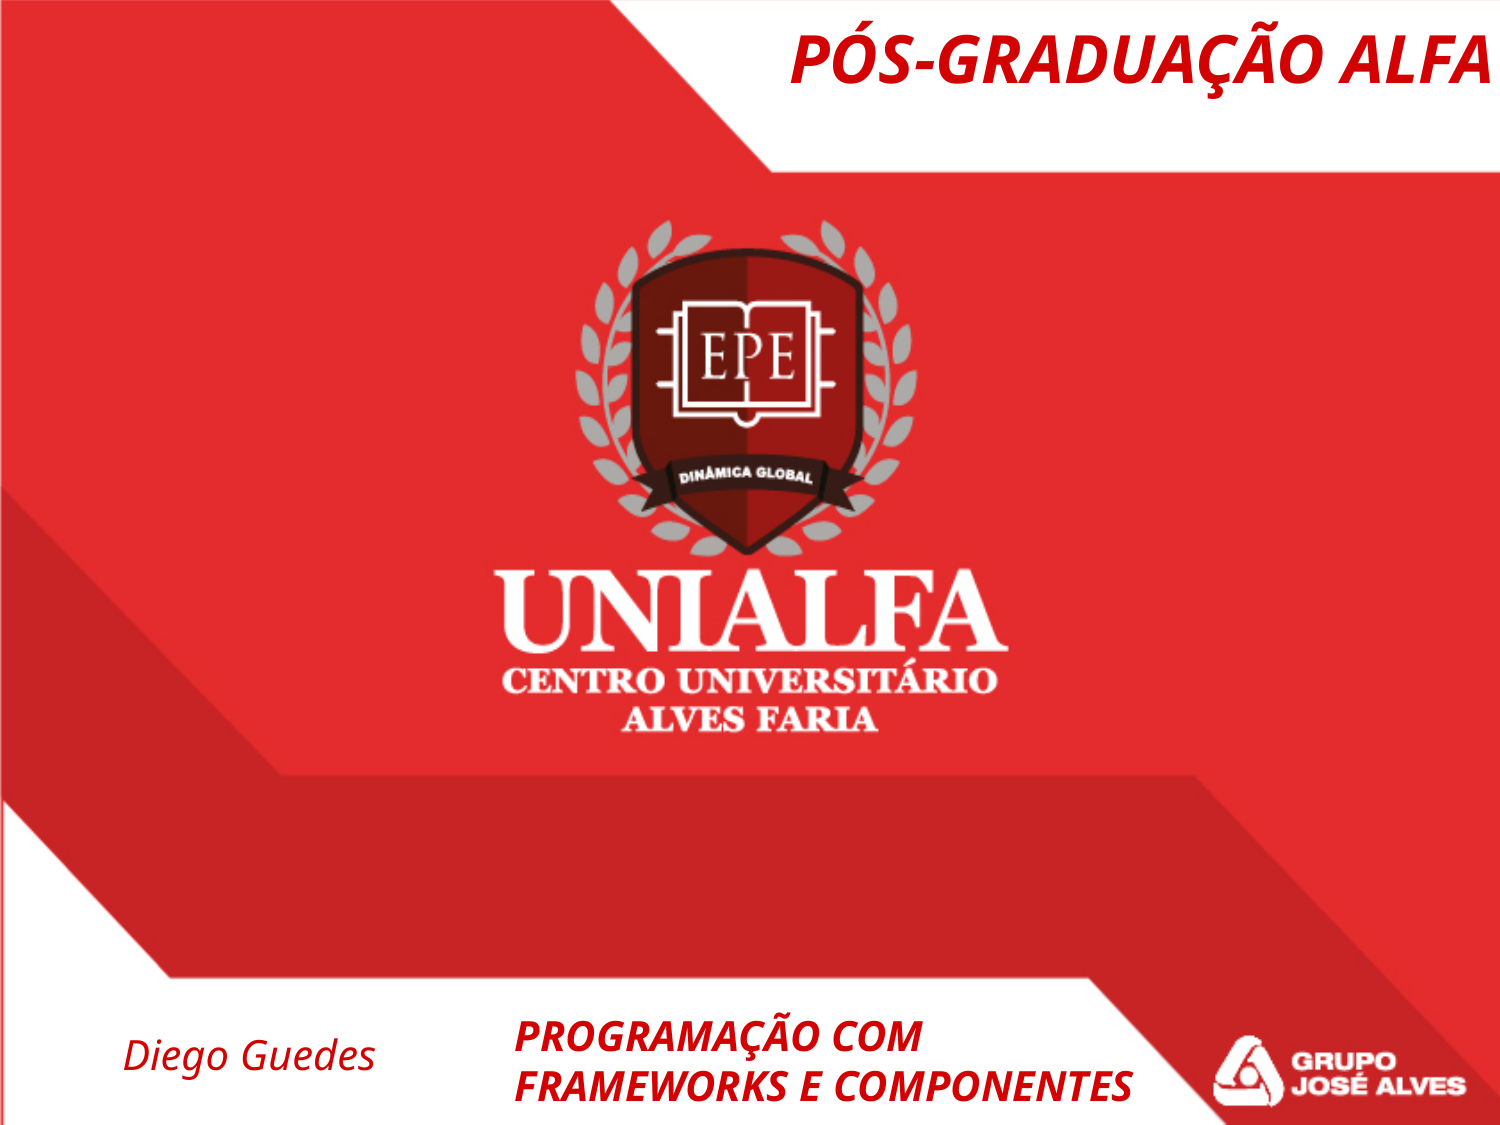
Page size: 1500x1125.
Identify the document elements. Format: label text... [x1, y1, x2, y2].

picture [0, 0, 1500, 1125]
text_box Diego Guedes [107, 1021, 499, 1086]
text_box PROGRAMAÇÃO COM FRAMEWORKS E COMPONENTES [499, 1002, 1198, 1117]
text_box PÓS-GRADUAÇÃO ALFA [681, 9, 1500, 105]
